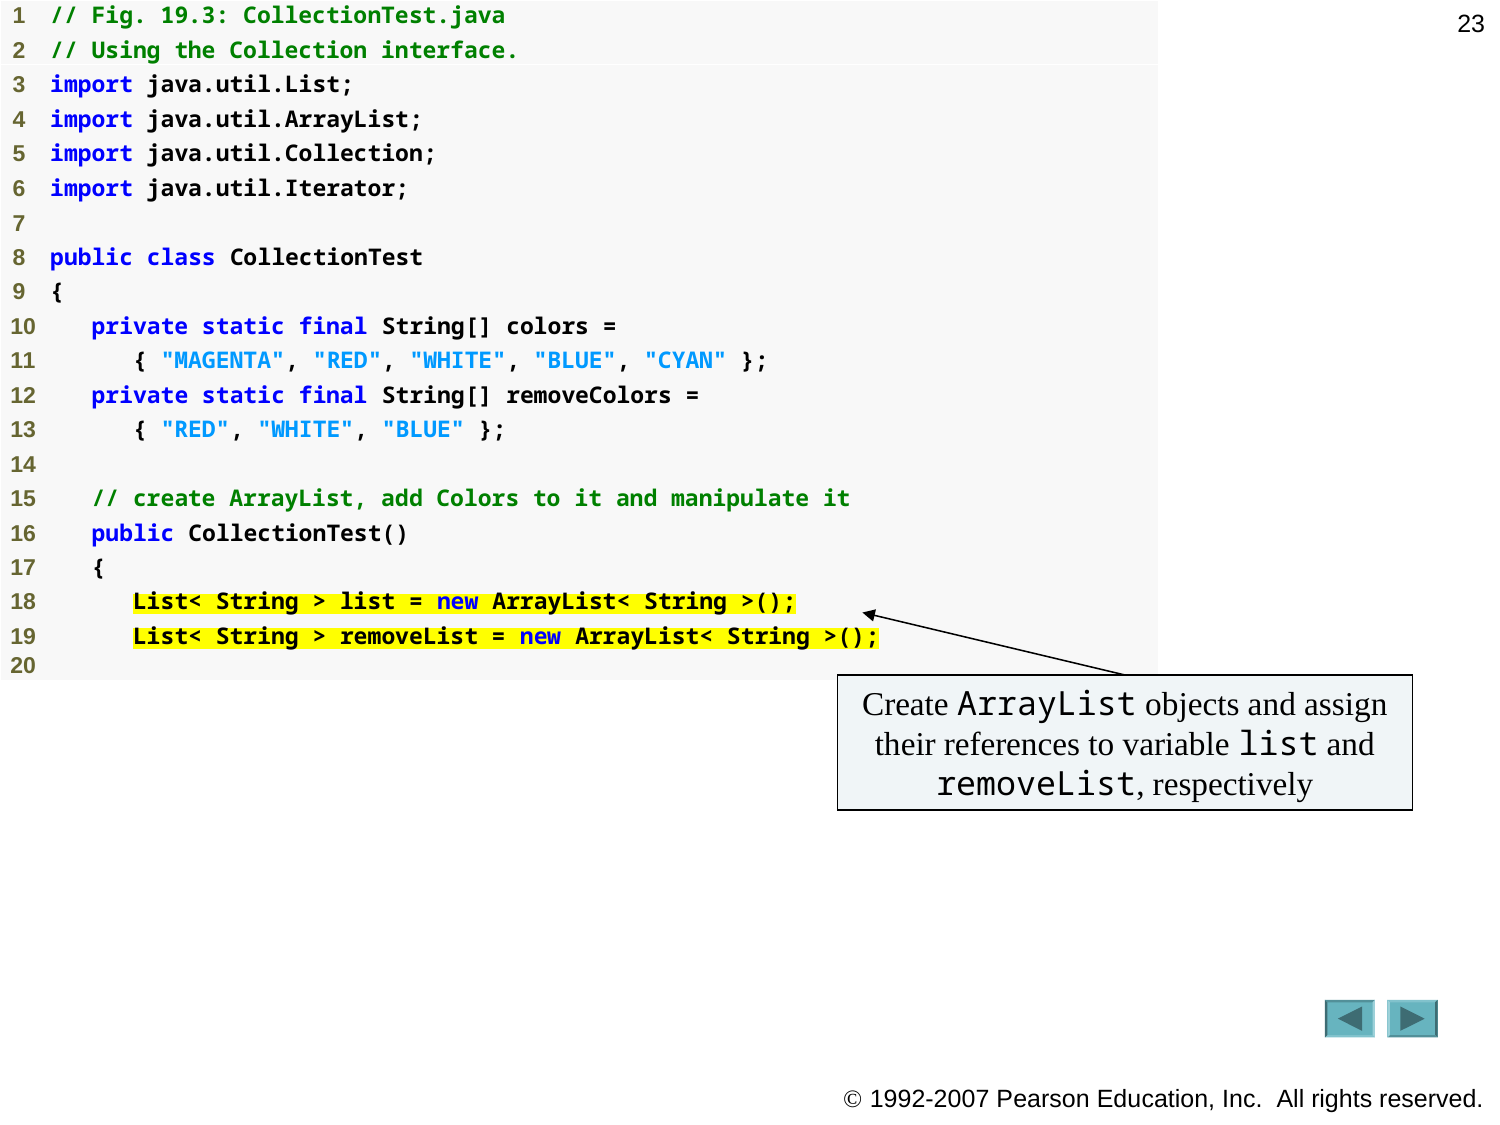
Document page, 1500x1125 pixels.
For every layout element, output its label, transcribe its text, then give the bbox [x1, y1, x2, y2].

text_box <number> [1161, 0, 1500, 79]
chart [0, 0, 1161, 710]
text_box Create ArrayList objects and assign their references to variable list and removeList, respectively [837, 674, 1413, 811]
